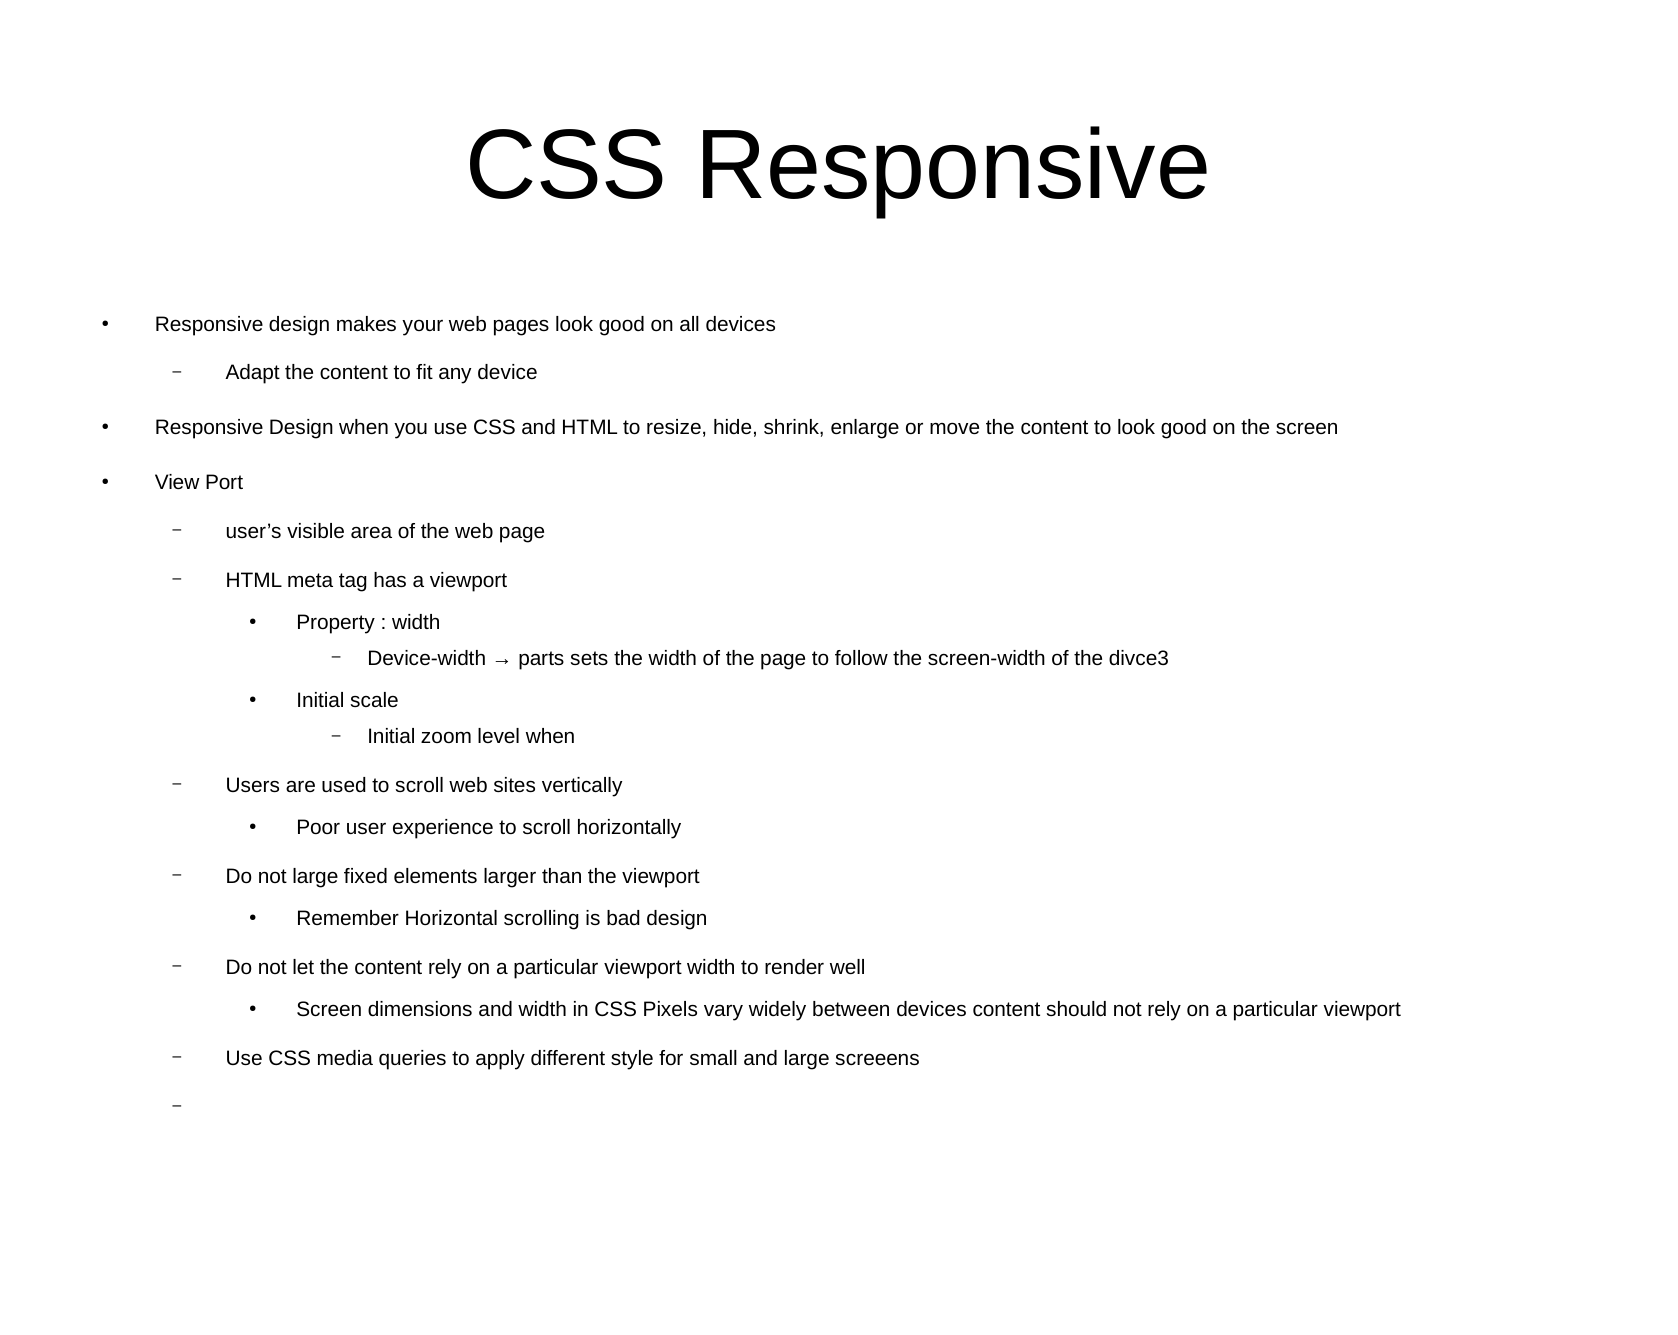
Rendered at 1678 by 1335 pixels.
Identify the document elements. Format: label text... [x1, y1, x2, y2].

list Responsive design makes your web pages look good on all devices Adapt the content to fit any device Responsive Design when you use CSS and HTML to resize, hide, shrink, enlarge or move the content to look good on the screen View Port user’s visible area of the web page HTML meta tag has a viewport Property : width Device-width → parts sets the width of the page to follow the screen-width of the divce3 Initial scale Initial zoom level when Users are used to scroll web sites vertically Poor user experience to scroll horizontally Do not large fixed elements larger than the viewport Remember Horizontal scrolling is bad design Do not let the content rely on a particular viewport width to render well Screen dimensions and width in CSS Pixels vary widely between devices content should not rely on a particular viewport Use CSS media queries to apply different style for small and large screeens [83, 312, 1591, 1321]
title CSS Responsive [83, 53, 1594, 276]
